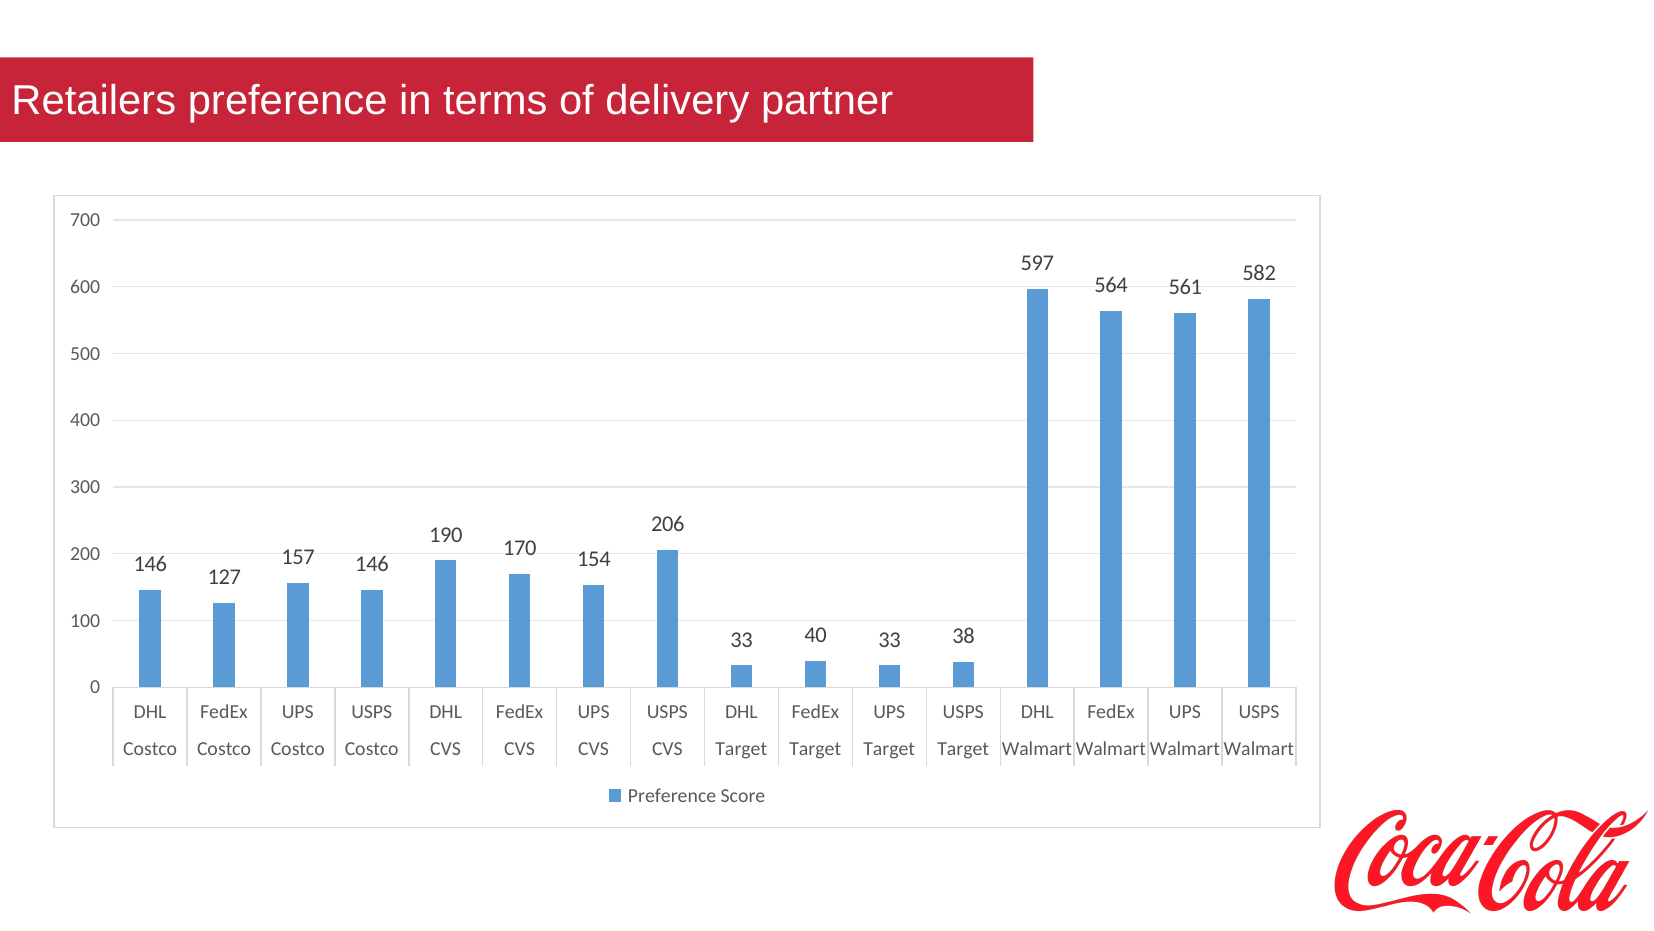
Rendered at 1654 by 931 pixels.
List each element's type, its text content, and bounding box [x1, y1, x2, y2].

picture [1334, 772, 1650, 931]
title Retailers preference in terms of delivery partner [0, 57, 1034, 142]
picture [53, 194, 1323, 829]
